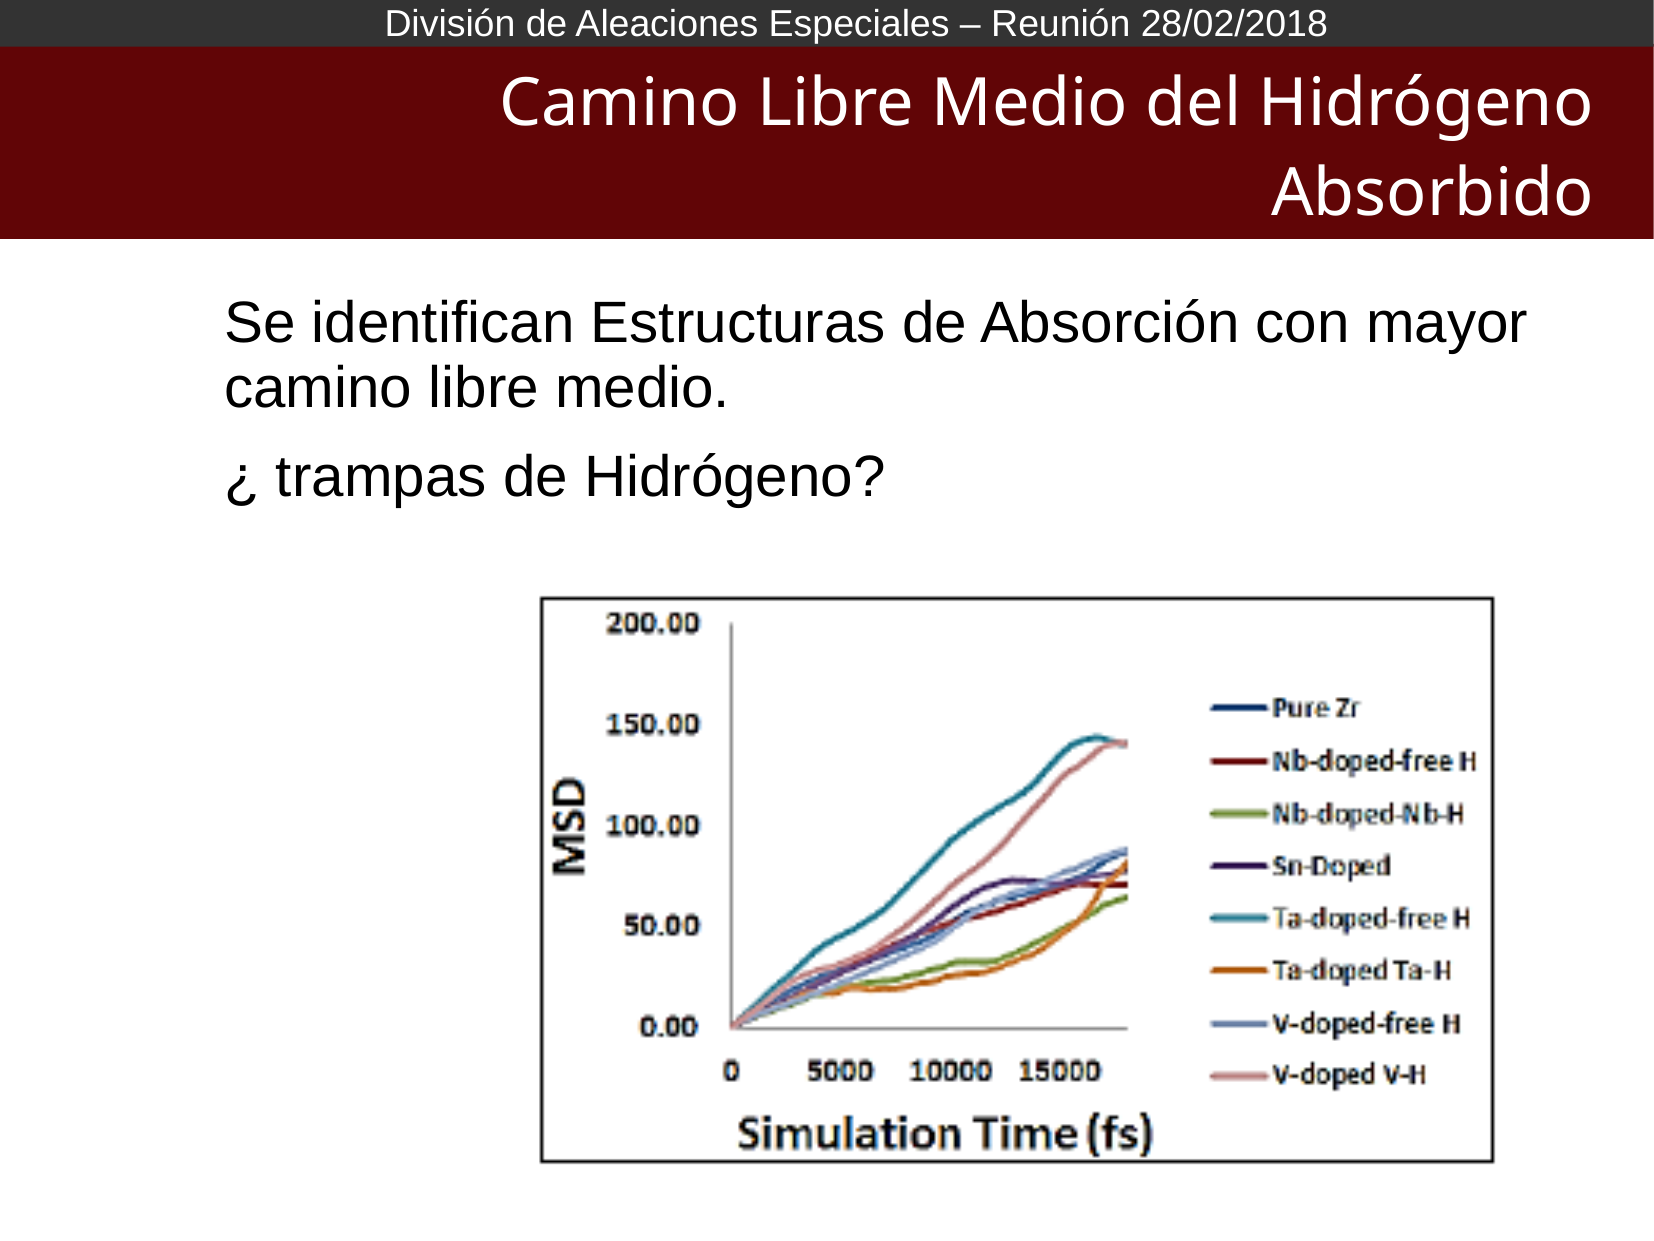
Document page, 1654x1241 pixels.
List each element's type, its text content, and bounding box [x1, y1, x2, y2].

picture [497, 560, 1590, 1199]
title Camino Libre Medio del Hidrógeno Absorbido [41, 50, 1654, 239]
list Se identifican Estructuras de Absorción con mayor camino libre medio. ¿ trampas de Hidrógeno? [82, 290, 1571, 1010]
